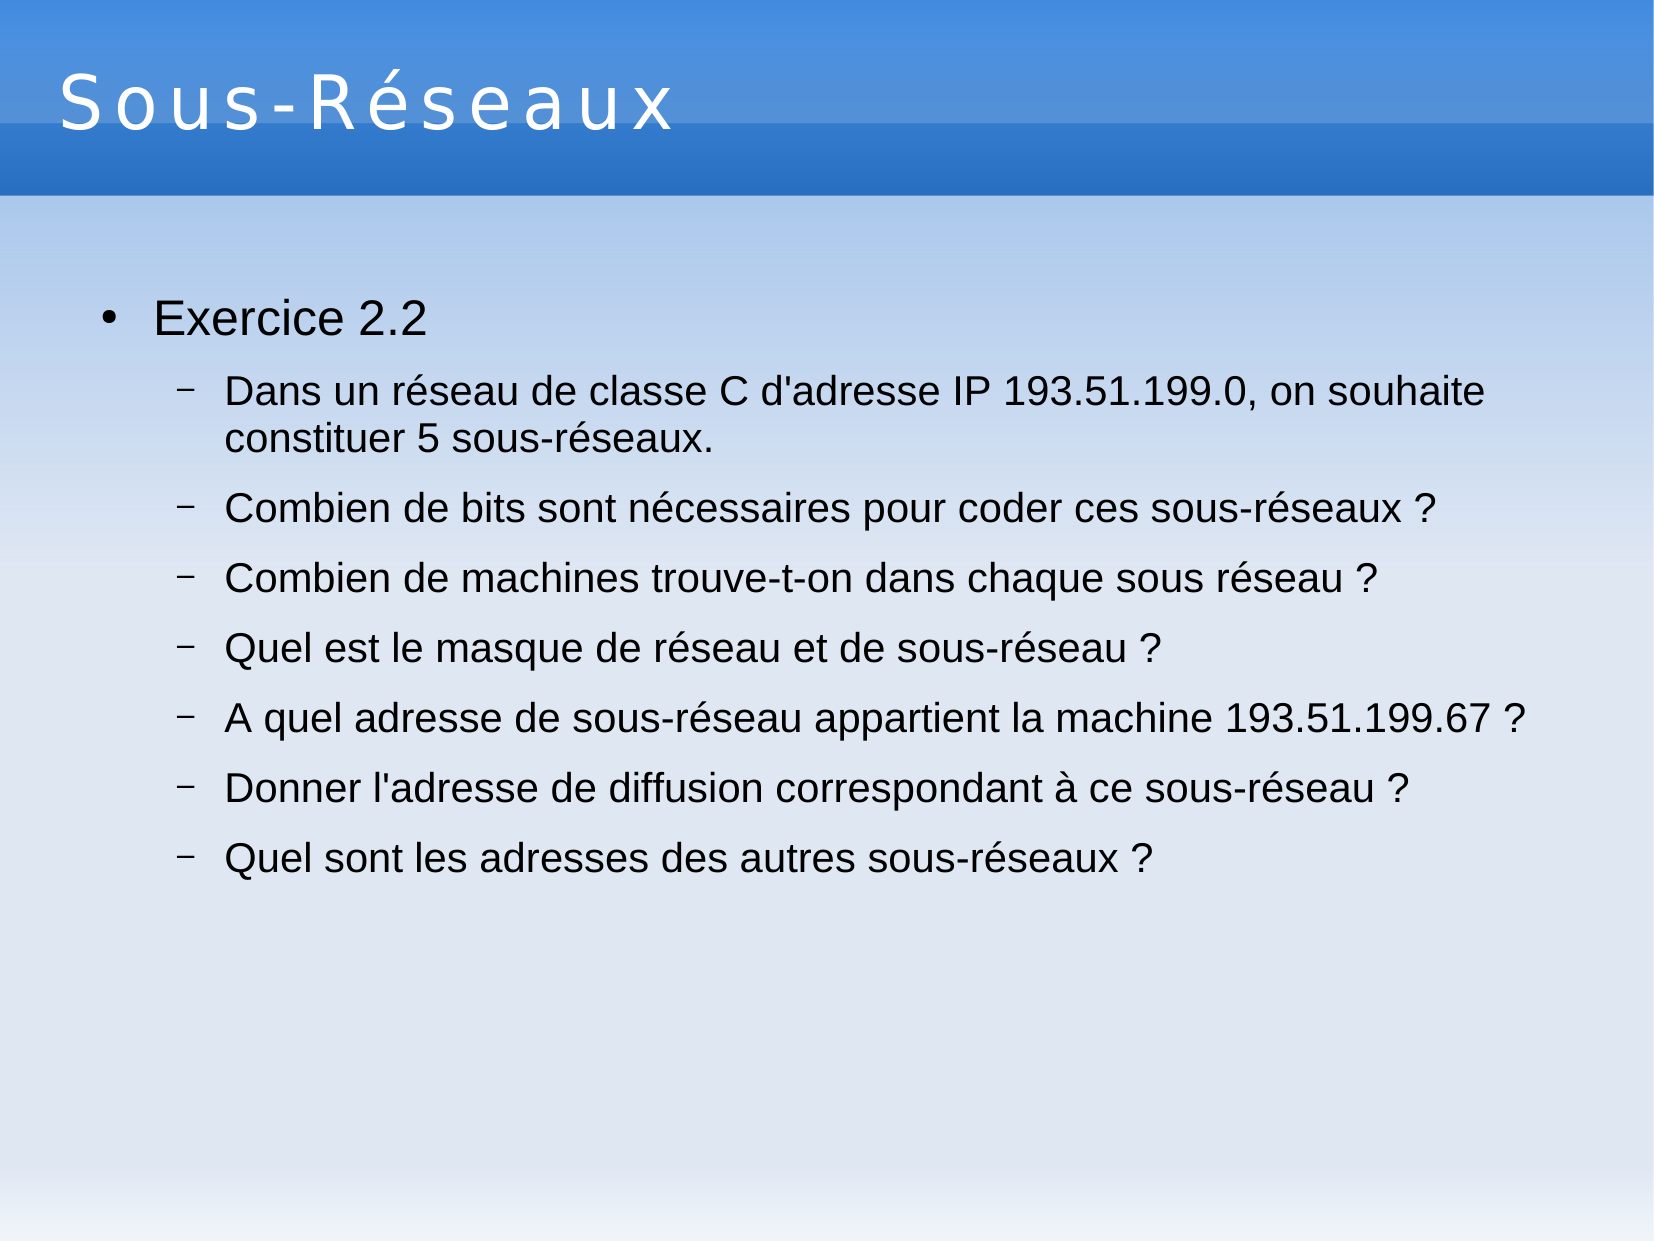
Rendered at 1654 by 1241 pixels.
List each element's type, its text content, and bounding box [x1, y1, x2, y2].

title Sous-Réseaux [59, 29, 1270, 178]
picture [0, 0, 1654, 1241]
list Exercice 2.2 Dans un réseau de classe C d'adresse IP 193.51.199.0, on souhaite constituer 5 sous-réseaux. Combien de bits sont nécessaires pour coder ces sous-réseaux ? Combien de machines trouve-t-on dans chaque sous réseau ? Quel est le masque de réseau et de sous-réseau ? A quel adresse de sous-réseau appartient la machine 193.51.199.67 ? Donner l'adresse de diffusion correspondant à ce sous-réseau ? Quel sont les adresses des autres sous-réseaux ? [82, 290, 1571, 1109]
